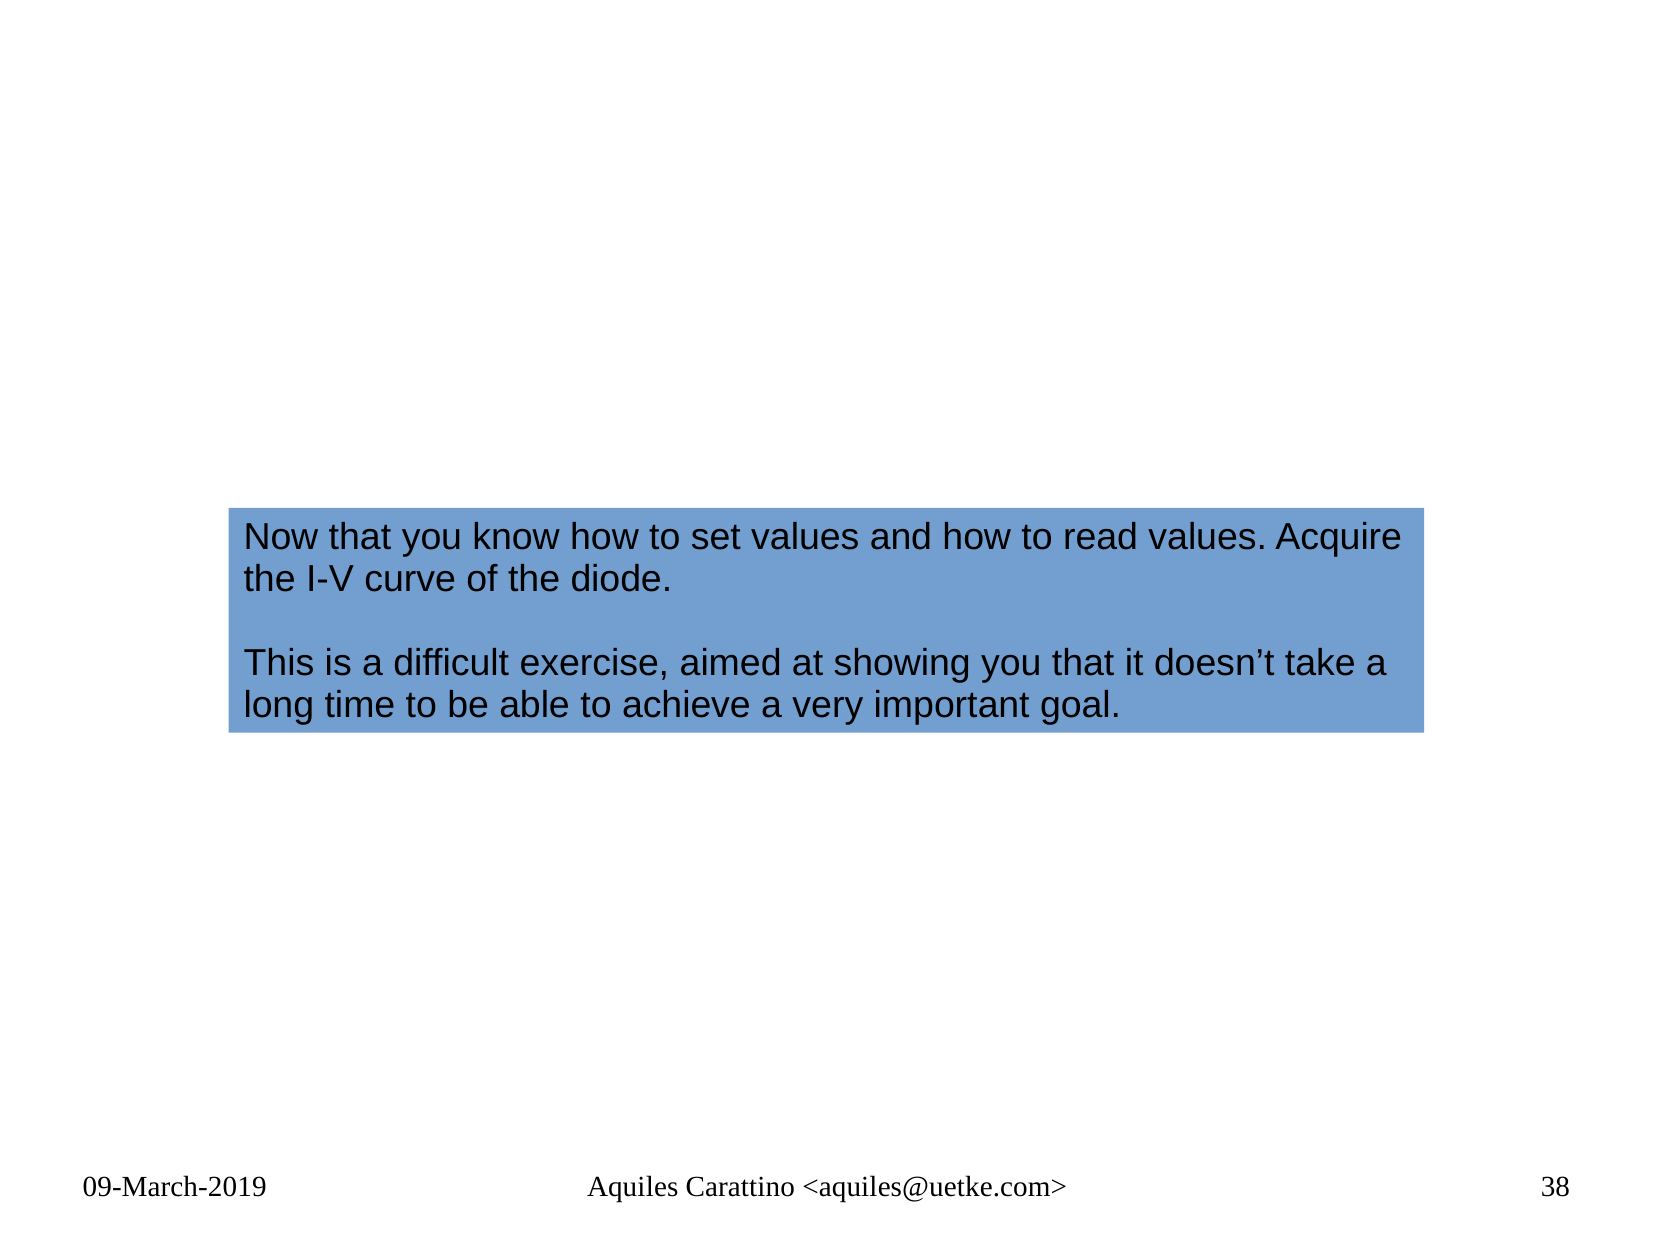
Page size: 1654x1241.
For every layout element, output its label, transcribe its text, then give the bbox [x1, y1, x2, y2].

text_box Now that you know how to set values and how to read values. Acquire the I-V curve of the diode. This is a difficult exercise, aimed at showing you that it doesn’t take a long time to be able to achieve a very important goal. [228, 507, 1425, 733]
